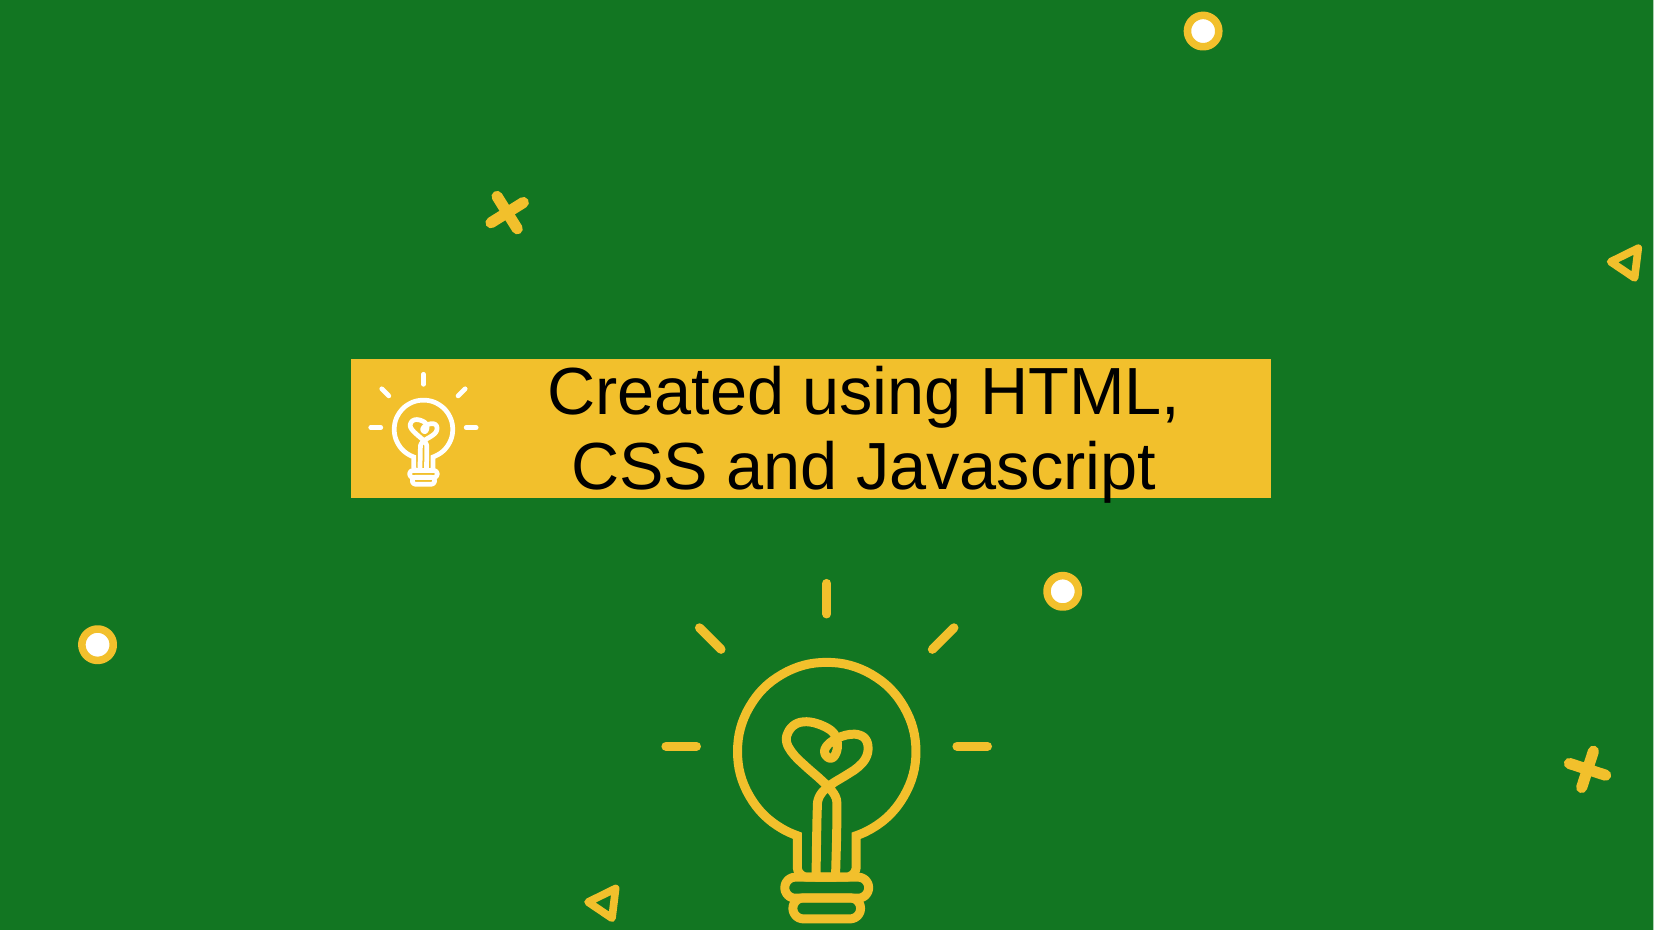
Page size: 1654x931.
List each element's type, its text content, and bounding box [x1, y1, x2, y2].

text_box Created using HTML, CSS and Javascript [487, 337, 1241, 521]
